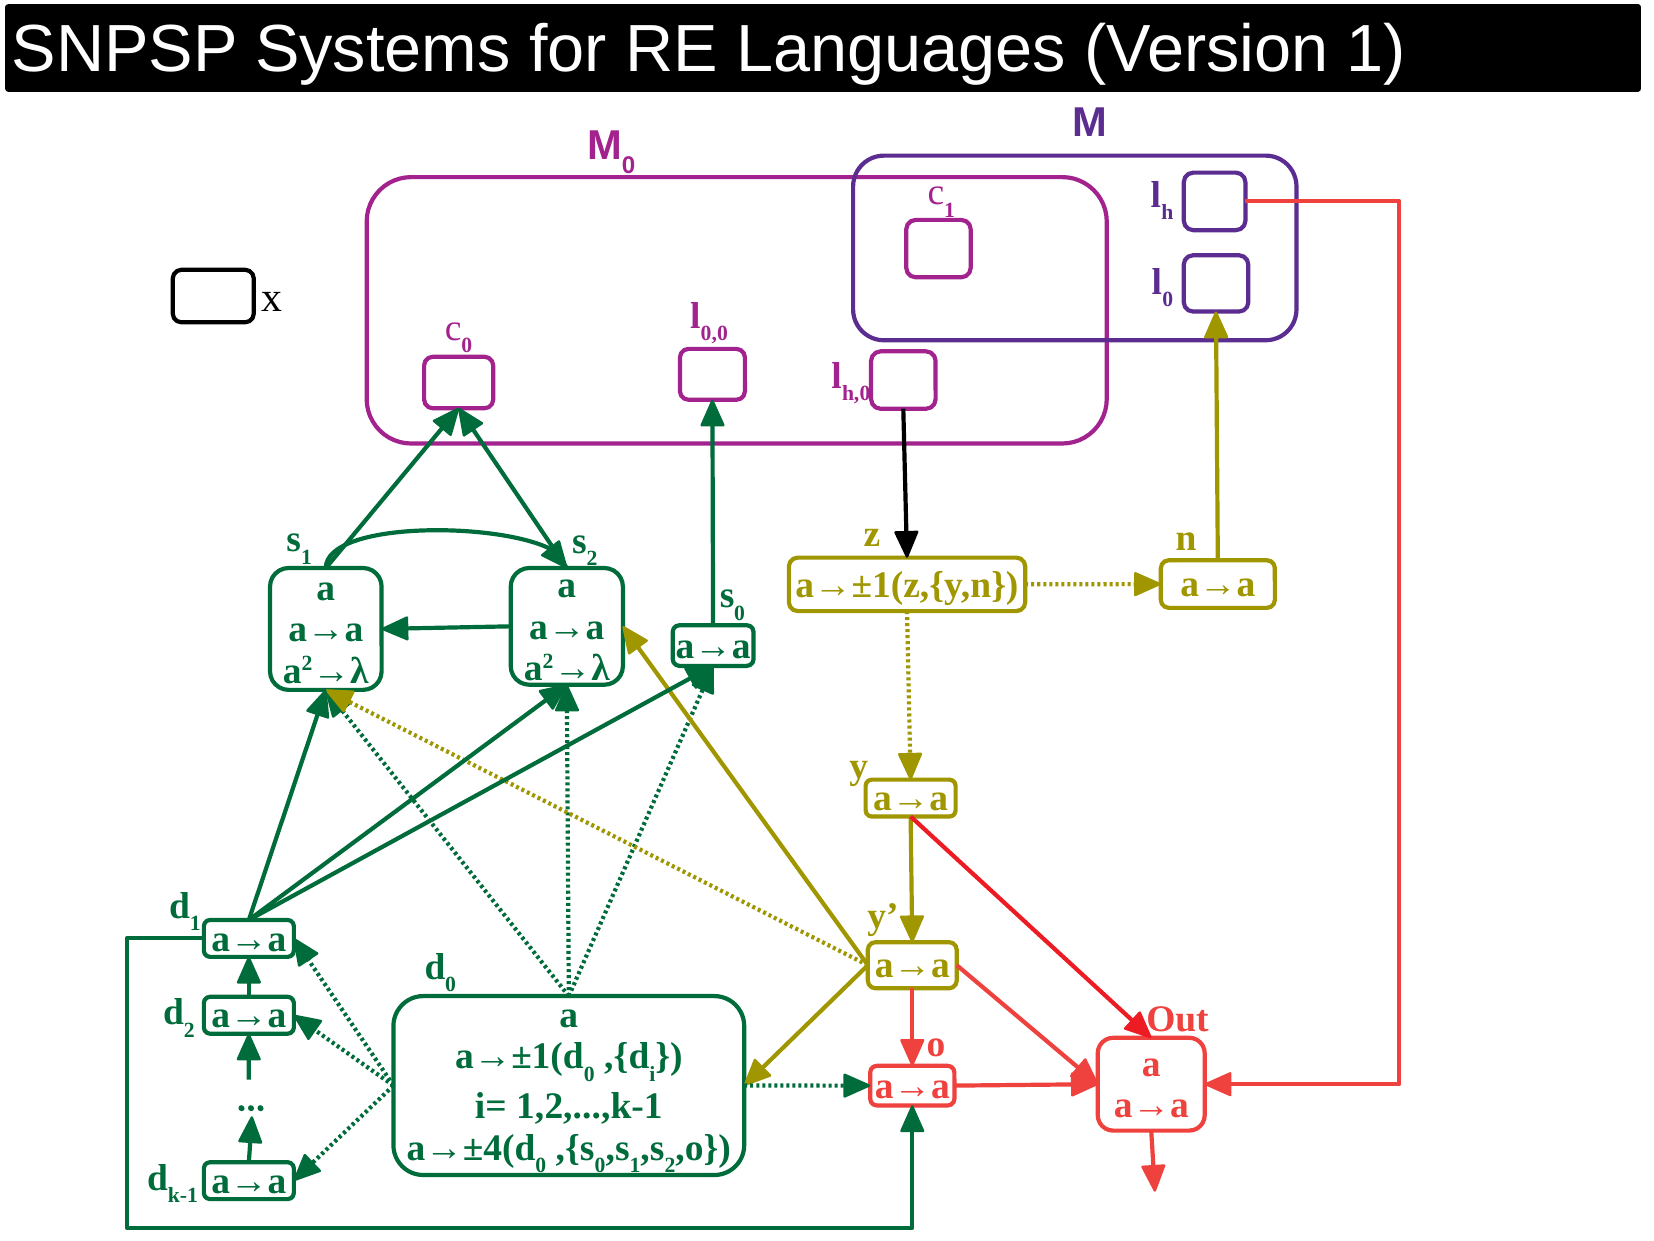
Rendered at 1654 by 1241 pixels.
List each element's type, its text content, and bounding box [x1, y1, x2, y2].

text_box o [911, 1015, 981, 1073]
text_box z [855, 505, 879, 566]
text_box a→a [203, 919, 294, 957]
text_box a→a [1160, 560, 1275, 608]
text_box lh,0 [816, 347, 889, 429]
text_box a→a [867, 942, 957, 989]
text_box d2 [148, 983, 212, 1050]
text_box c1 [912, 163, 984, 230]
text_box x [246, 266, 337, 360]
text_box M [1057, 90, 1122, 153]
text_box d0 [409, 938, 504, 1004]
text_box l0 [1136, 253, 1209, 335]
text_box n [1160, 510, 1204, 567]
text_box Out [1131, 990, 1253, 1047]
text_box M0 [572, 114, 651, 186]
text_box ... [204, 1079, 297, 1117]
text_box dk-1 [132, 1149, 218, 1215]
text_box a→±1(z,{y,n}) [788, 557, 1026, 612]
text_box a→a [212, 996, 294, 1034]
text_box a→a [870, 1065, 955, 1106]
text_box a a→a [1097, 1037, 1205, 1131]
text_box y’ [852, 887, 925, 945]
text_box a a→a a2→λ [510, 567, 623, 685]
text_box d1 [154, 877, 218, 943]
text_box s0 [704, 567, 765, 633]
text_box y [834, 737, 907, 794]
text_box a→a [218, 1162, 294, 1200]
text_box s1 [271, 510, 331, 577]
title SNPSP Systems for RE Languages (Version 1) [8, 7, 1638, 89]
text_box a→a [865, 779, 956, 817]
text_box lh [1135, 166, 1208, 248]
text_box s2 [557, 512, 616, 578]
text_box a→a [672, 625, 754, 666]
text_box l0,0 [675, 287, 747, 353]
text_box a a→±1(d0 ,{di}) i= 1,2,...,k-1 a→±4(d0 ,{s0,s1,s2,o}) [393, 996, 745, 1176]
text_box c0 [429, 299, 495, 365]
text_box a a→a a2→λ [270, 567, 382, 690]
